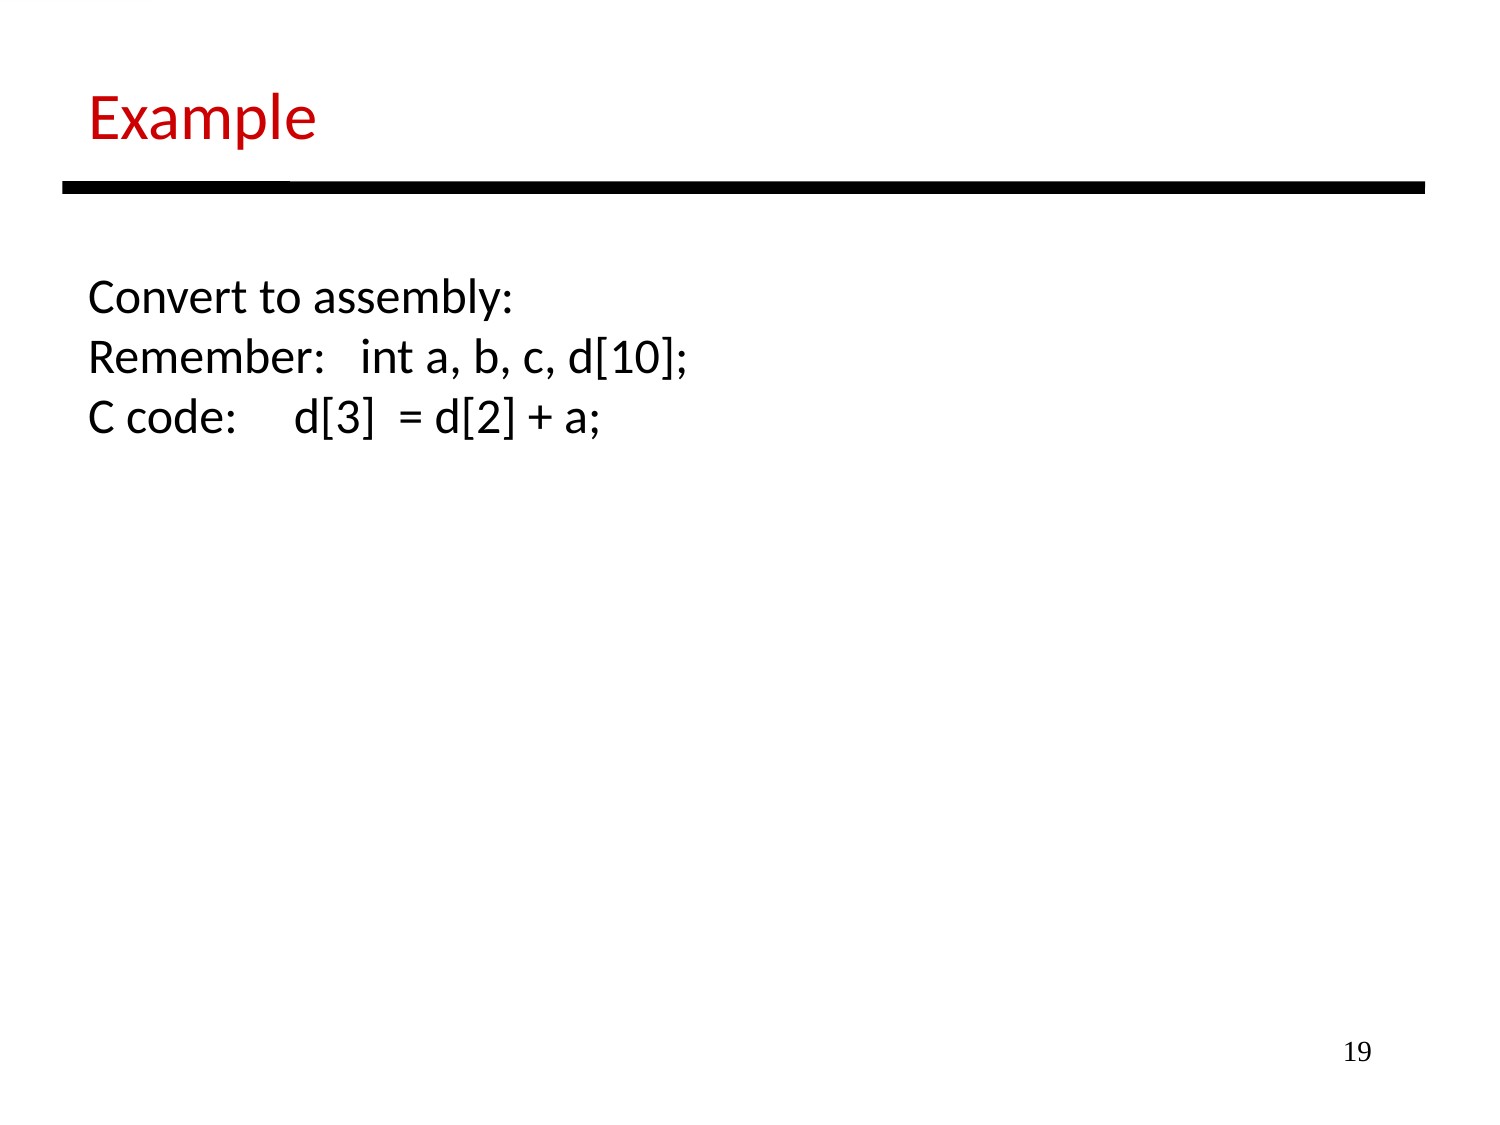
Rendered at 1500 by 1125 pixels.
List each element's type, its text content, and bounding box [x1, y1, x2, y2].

text_box Convert to assembly: Remember: int a, b, c, d[10]; C code: d[3] = d[2] + a; [73, 256, 704, 452]
text_box Example [73, 65, 333, 160]
slide_number <number> [1074, 1025, 1388, 1100]
